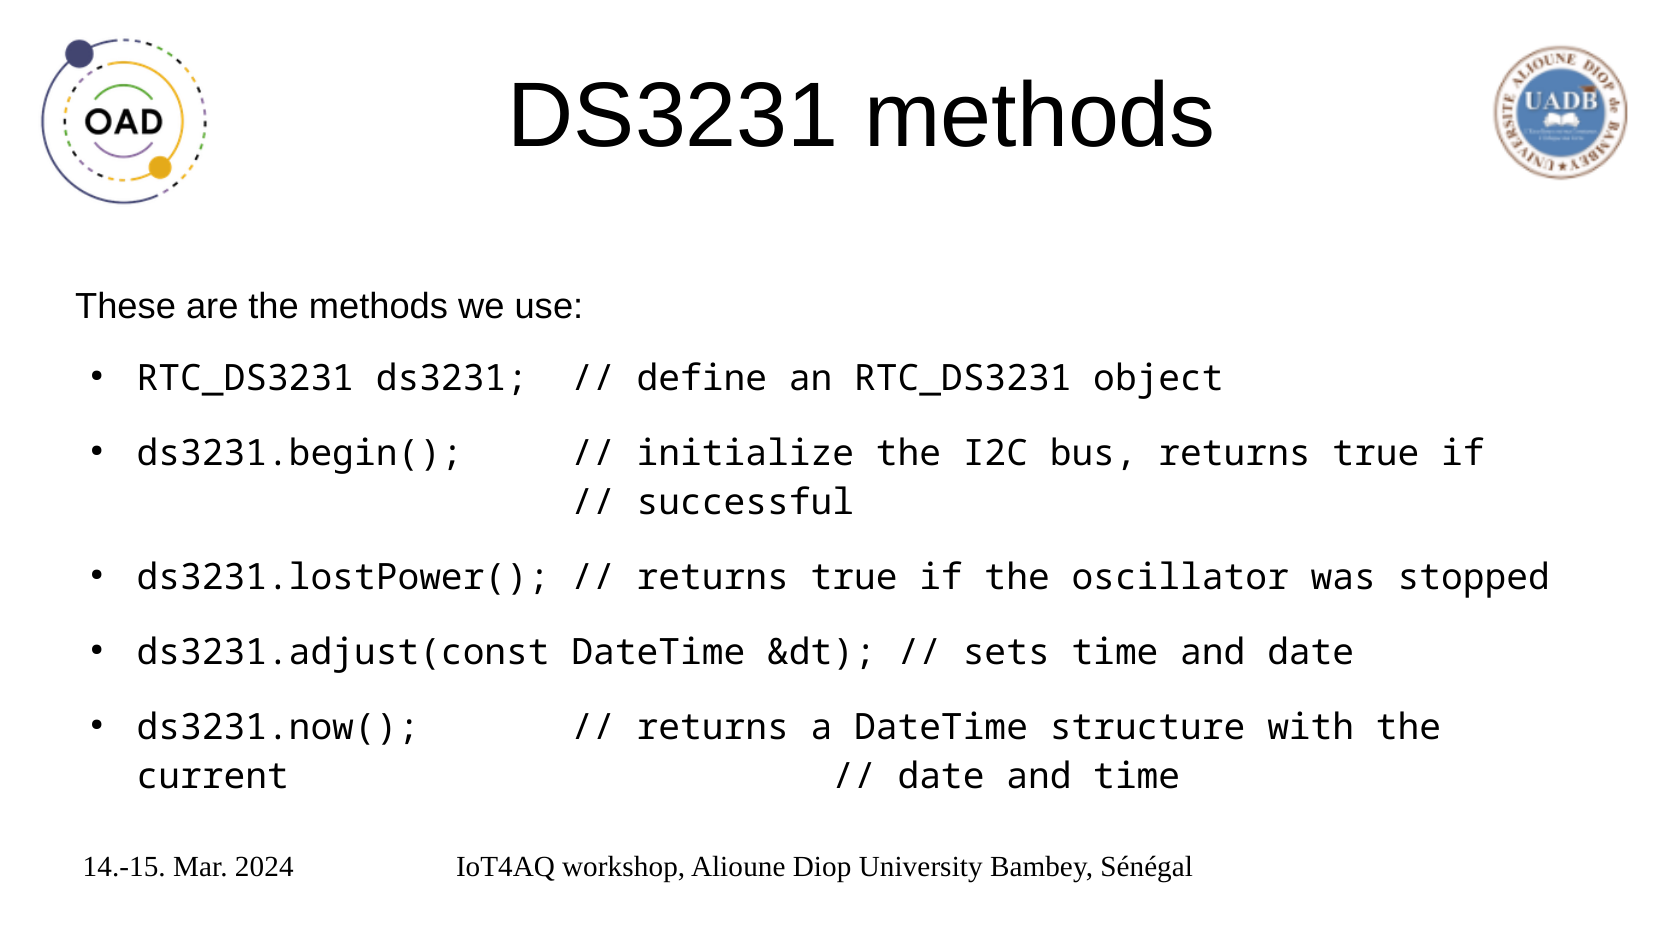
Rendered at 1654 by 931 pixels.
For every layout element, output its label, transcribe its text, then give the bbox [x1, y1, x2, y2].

picture [0, 24, 242, 225]
list These are the methods we use: RTC_DS3231 ds3231; // define an RTC_DS3231 object ds3231.begin(); // initialize the I2C bus, returns true if // successful ds3231.lostPower(); // returns true if the oscillator was stopped ds3231.adjust(const DateTime &dt); // sets time and date ds3231.now(); // returns a DateTime structure with the current // date and time [75, 285, 1564, 826]
title DS3231 methods [278, 37, 1446, 193]
picture [1482, 37, 1641, 188]
